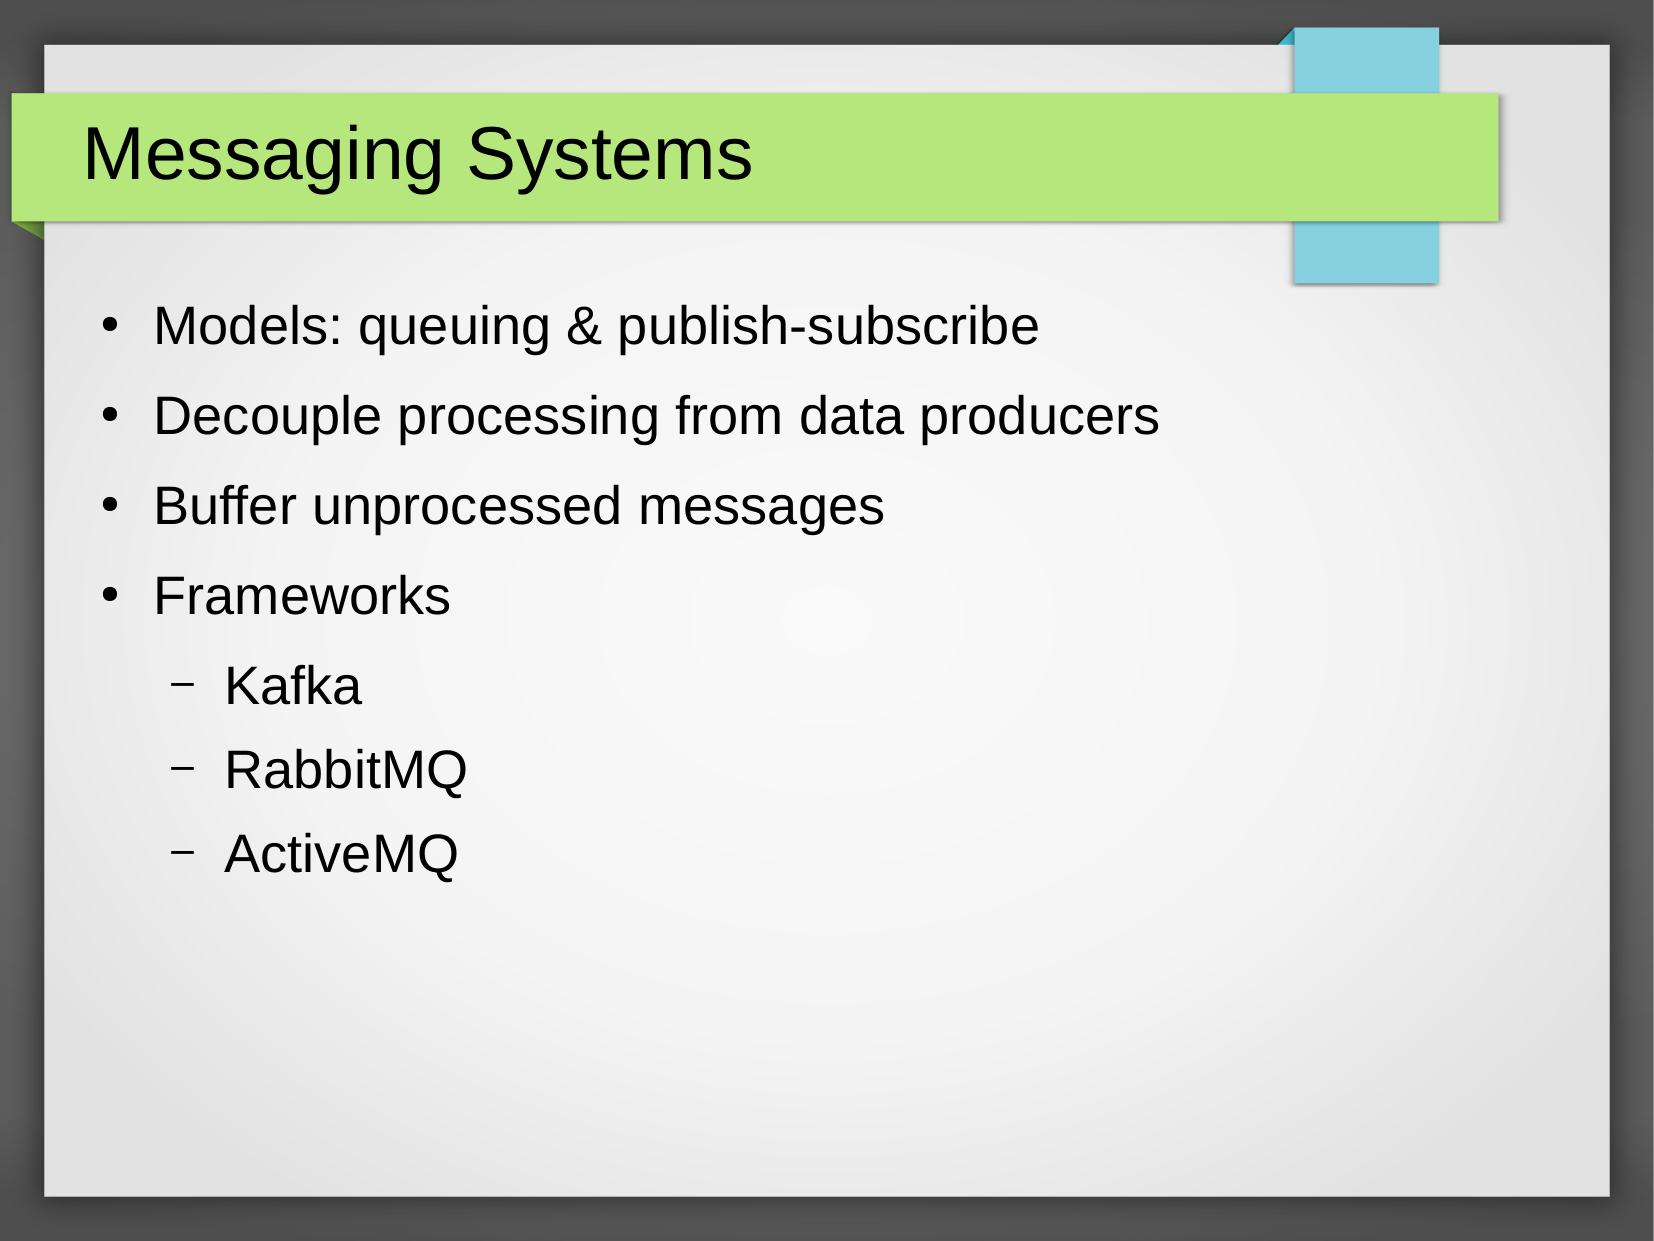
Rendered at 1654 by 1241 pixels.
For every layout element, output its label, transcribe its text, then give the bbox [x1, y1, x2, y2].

title Messaging Systems [82, 94, 1264, 213]
list Models: queuing & publish-subscribe Decouple processing from data producers Buffer unprocessed messages Frameworks Kafka RabbitMQ ActiveMQ [82, 295, 1571, 1015]
picture [0, 0, 1654, 1241]
